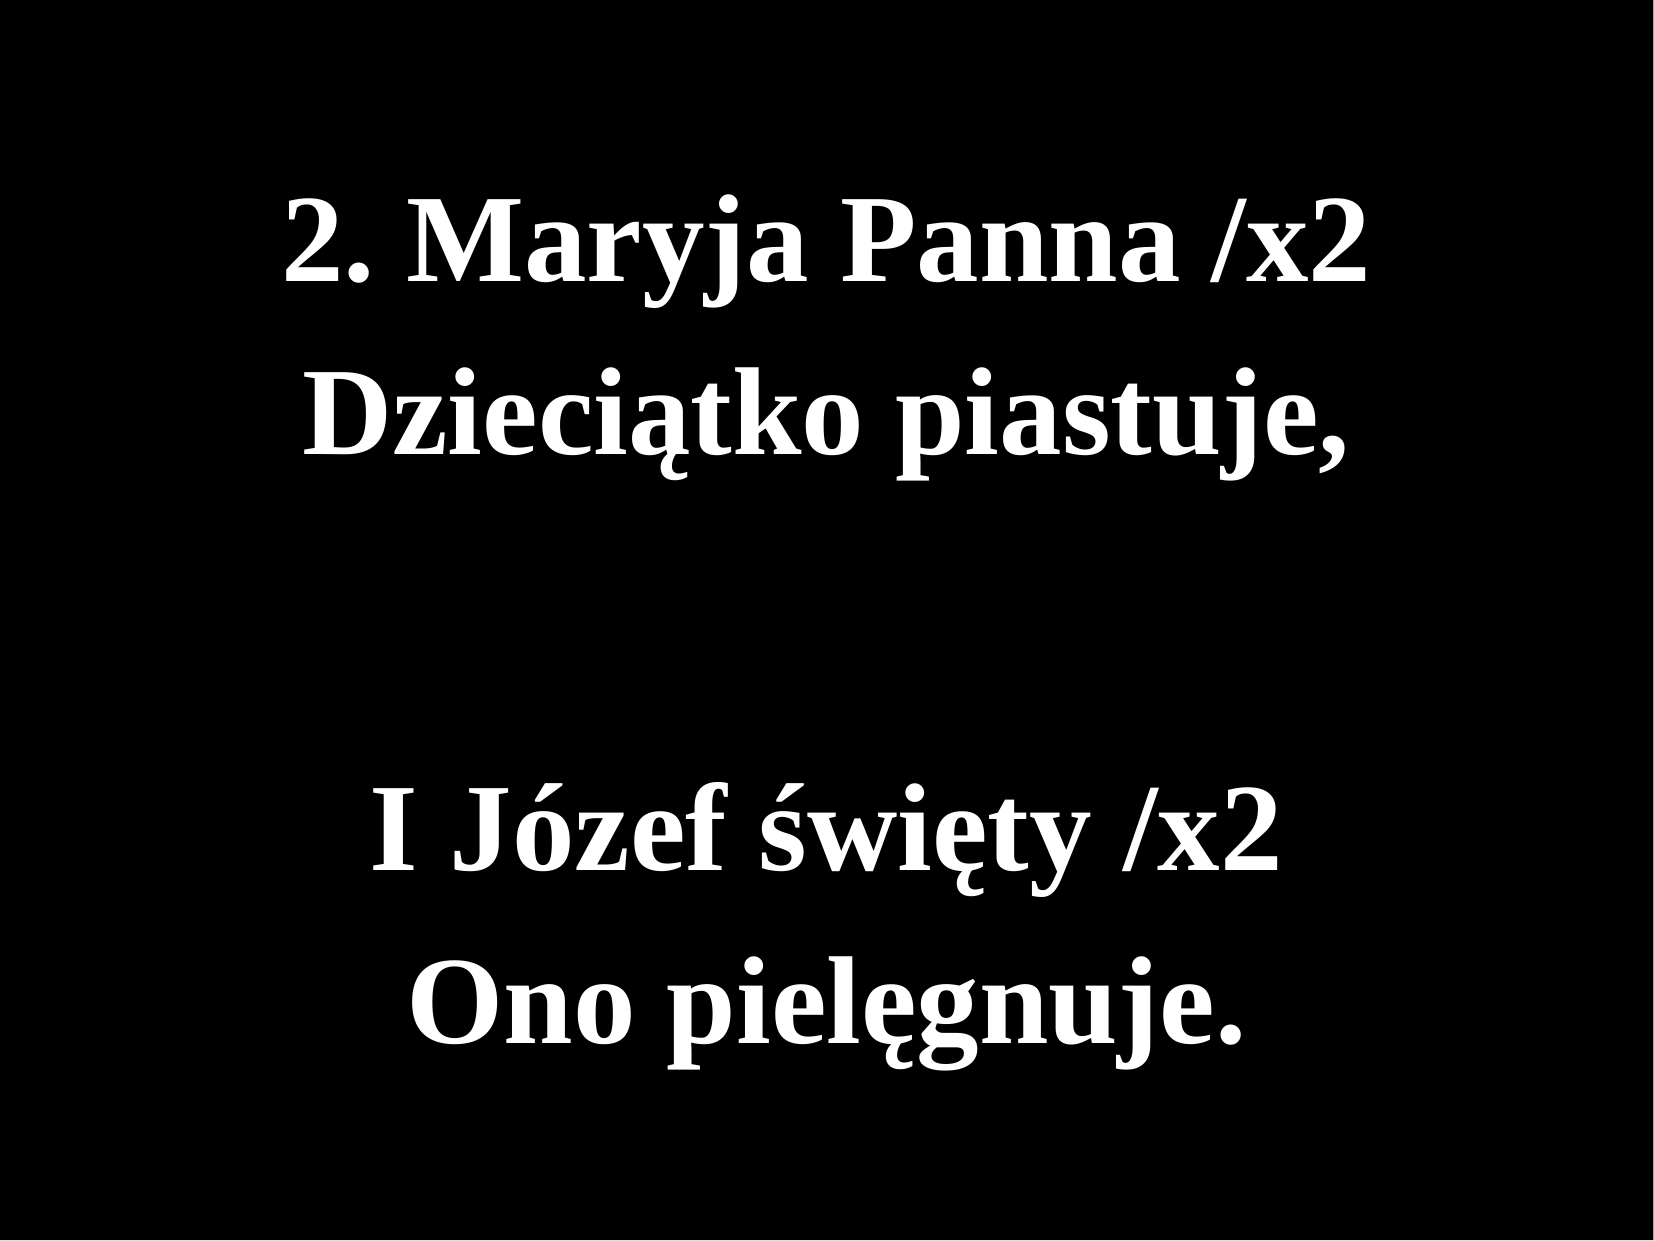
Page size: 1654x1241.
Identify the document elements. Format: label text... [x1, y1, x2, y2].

title 2. Maryja Panna /x2 ppp Dzieciątko piastuje, I Józef święty /x2 ppp Ono pielęgnuje. [0, 0, 1654, 1241]
